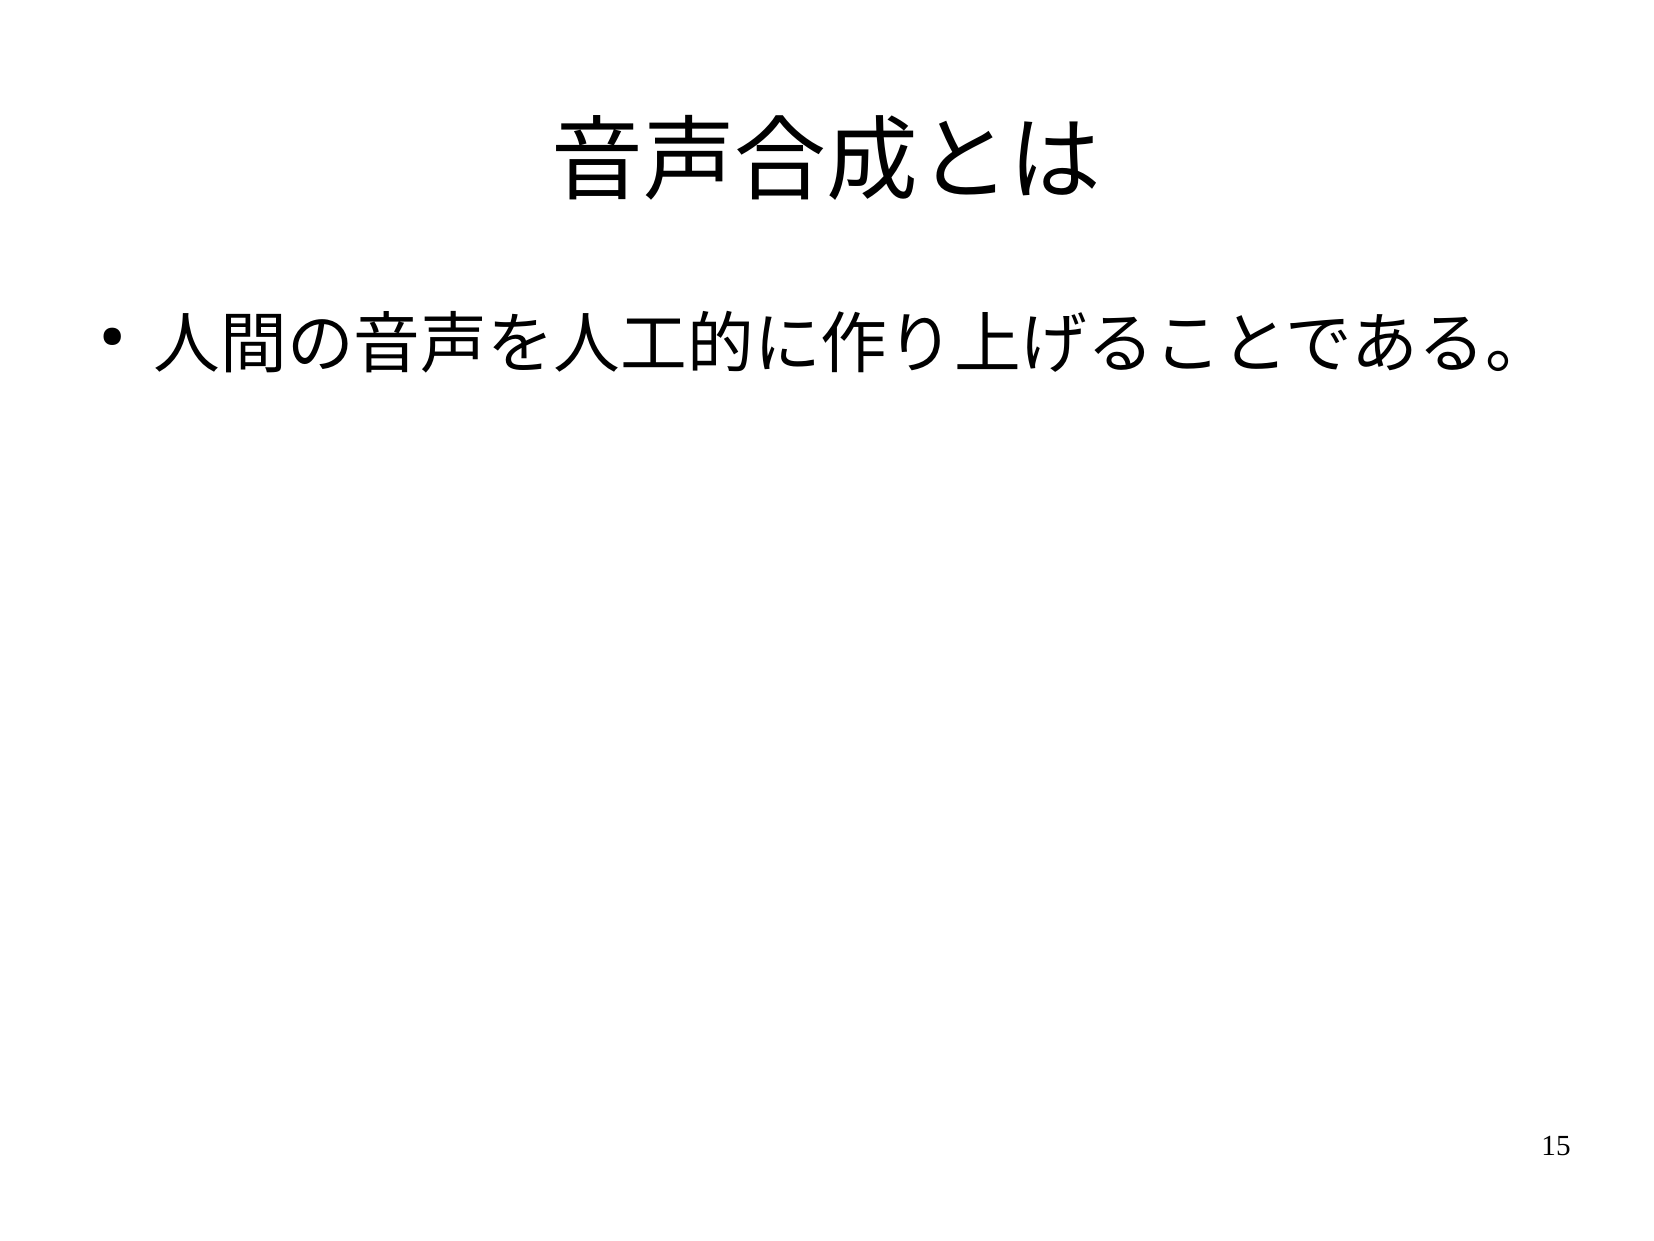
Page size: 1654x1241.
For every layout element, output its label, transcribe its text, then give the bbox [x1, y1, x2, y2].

title 音声合成とは [82, 49, 1571, 257]
list 人間の音声を人工的に作り上げることである。 [82, 290, 1571, 1010]
